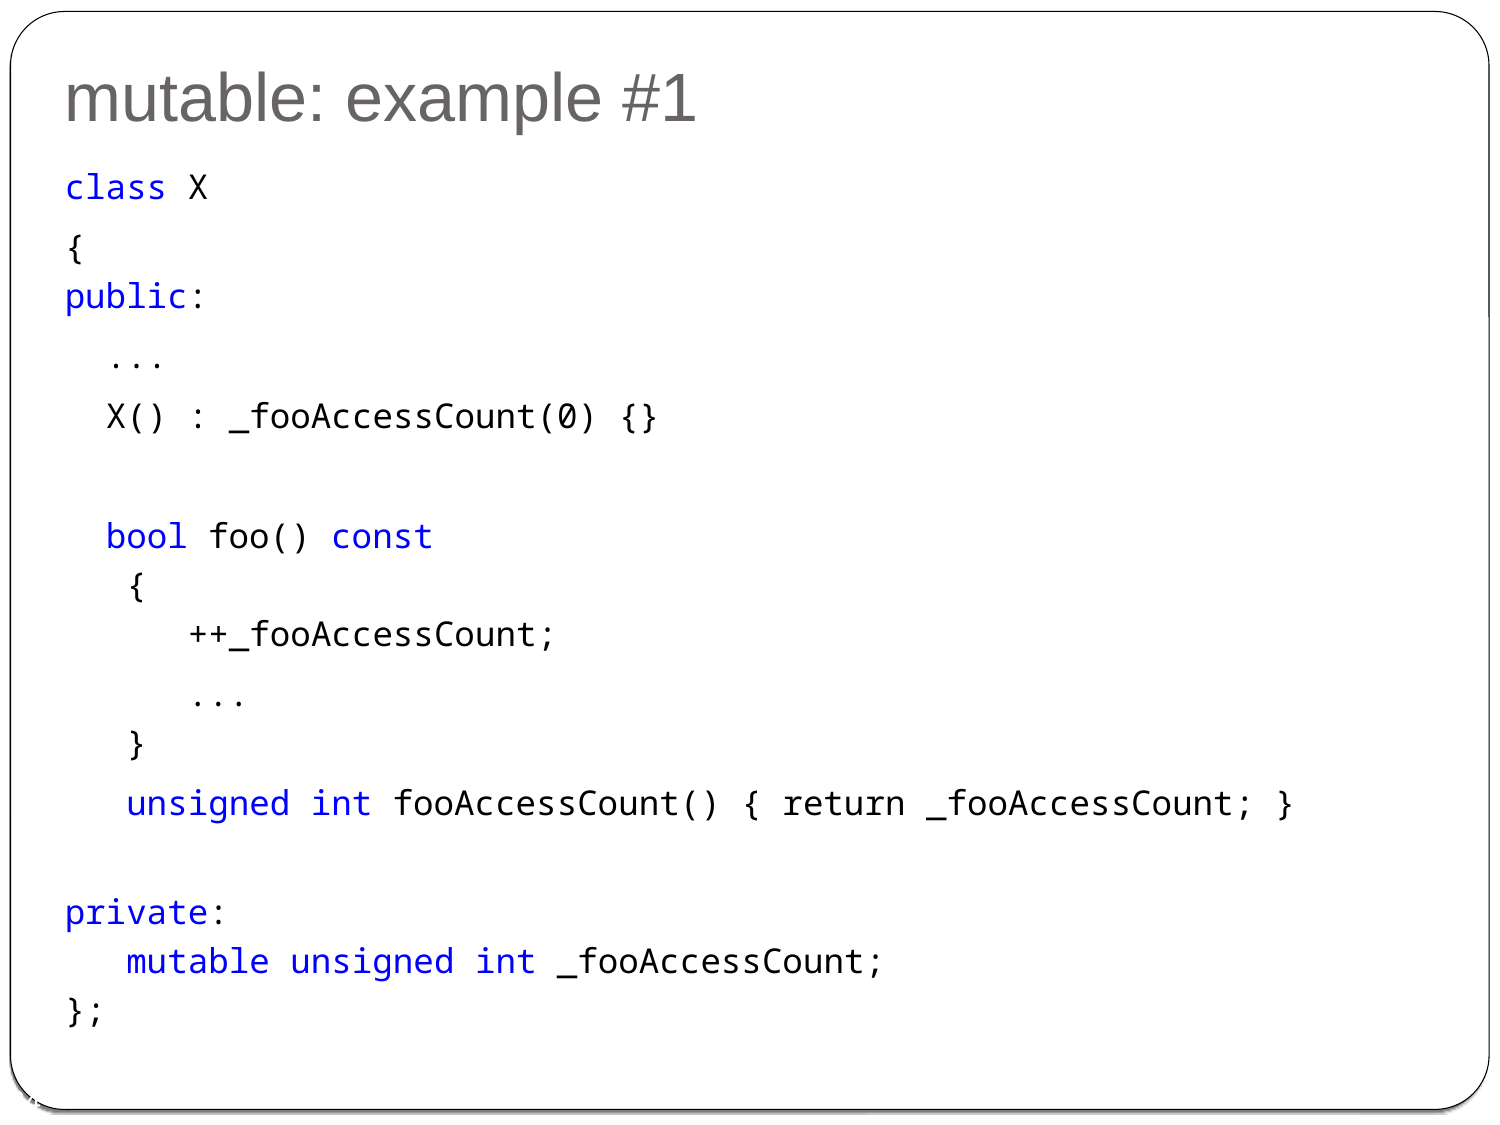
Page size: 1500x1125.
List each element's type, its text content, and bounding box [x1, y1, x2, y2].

title mutable: example #1 [50, 45, 1450, 149]
list class X { public: ... X() : _fooAccessCount(0) {} bool foo() const { ++_fooAccessCount; ... } unsigned int fooAccessCount() { return _fooAccessCount; } private: mutable unsigned int _fooAccessCount; }; [50, 149, 1450, 1088]
slide_number <number> [0, 1074, 50, 1125]
